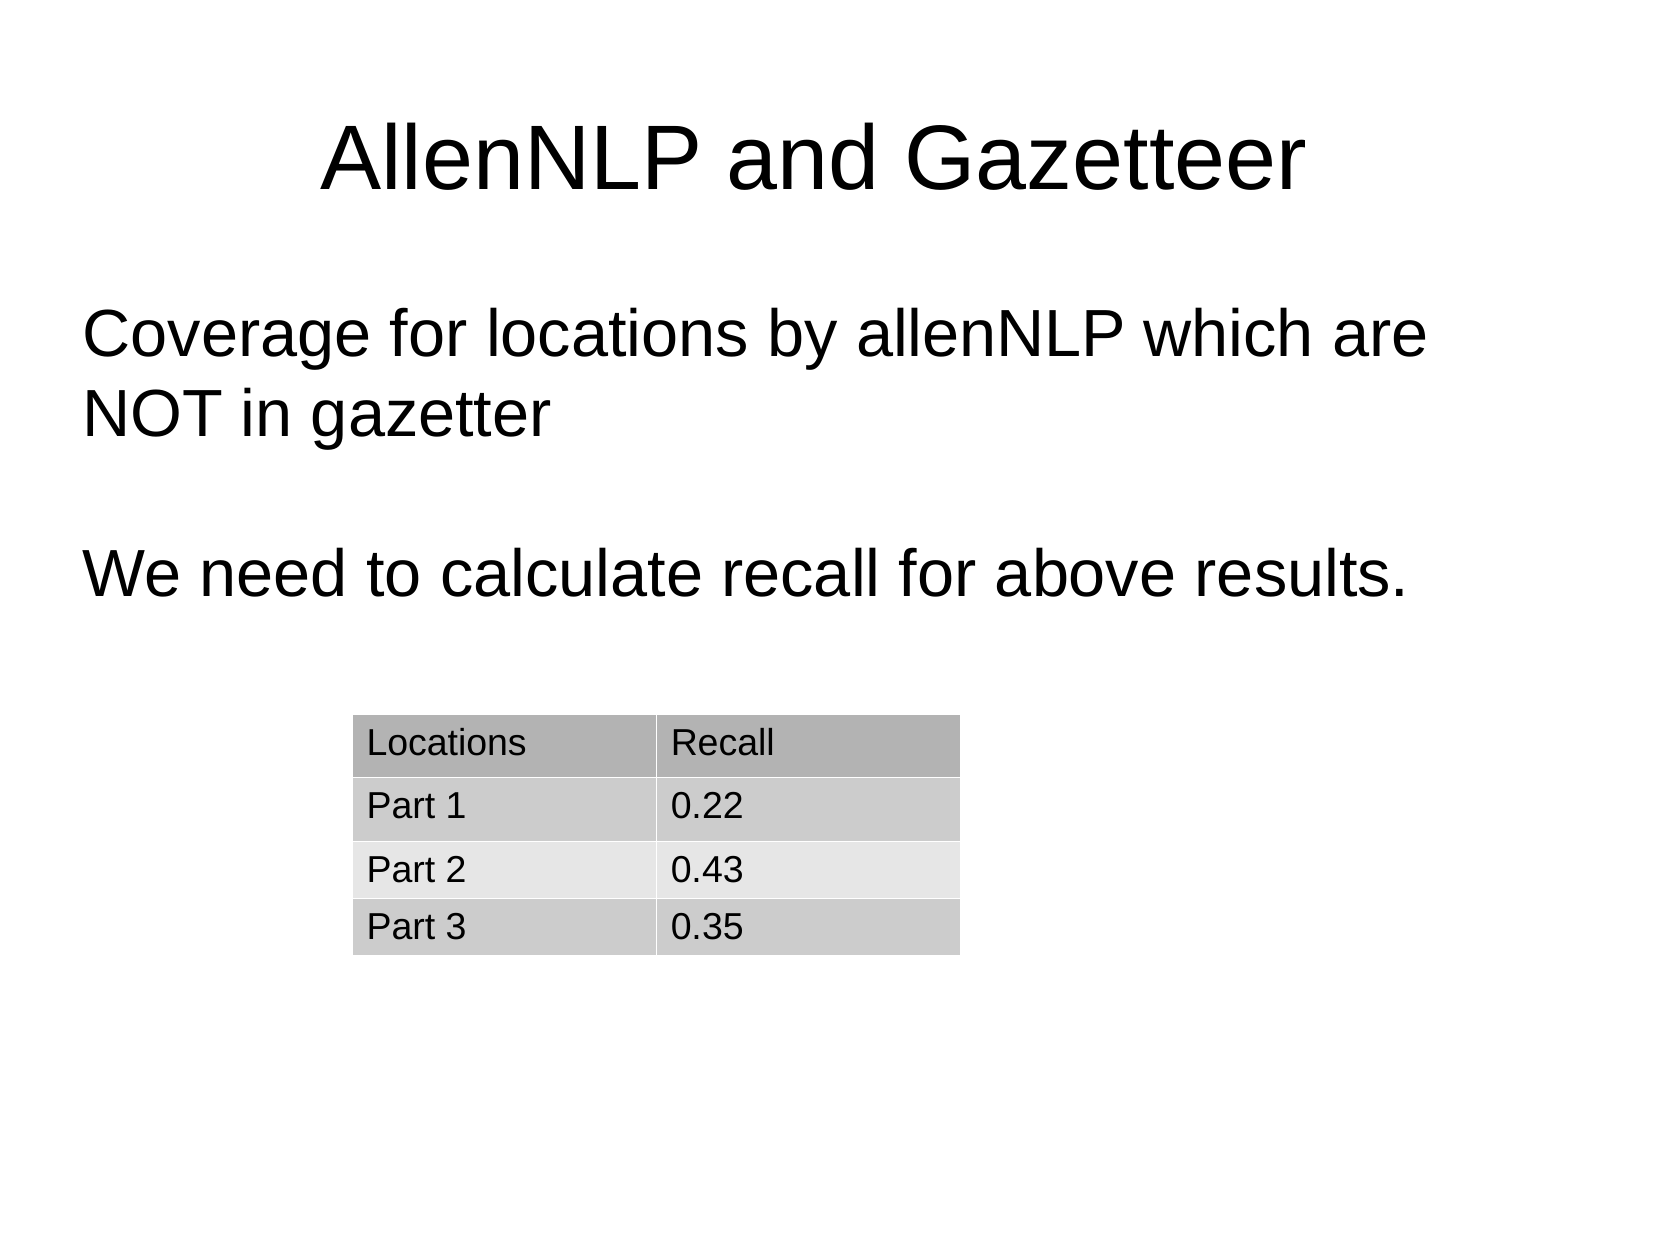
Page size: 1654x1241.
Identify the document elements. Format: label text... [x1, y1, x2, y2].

table_cell 0.43 [657, 842, 960, 898]
table_cell Part 1 [353, 778, 656, 841]
table_header Locations [353, 715, 656, 777]
table_cell 0.35 [657, 899, 960, 955]
table_cell 0.22 [657, 778, 960, 841]
table_header Recall [657, 715, 960, 777]
text_box AllenNLP and Gazetteer [82, 49, 1571, 257]
table_cell Part 3 [353, 899, 656, 955]
table_cell Part 2 [353, 842, 656, 898]
text_box Coverage for locations by allenNLP which are NOT in gazetter We need to calculate recall for above results. [82, 290, 1571, 1010]
